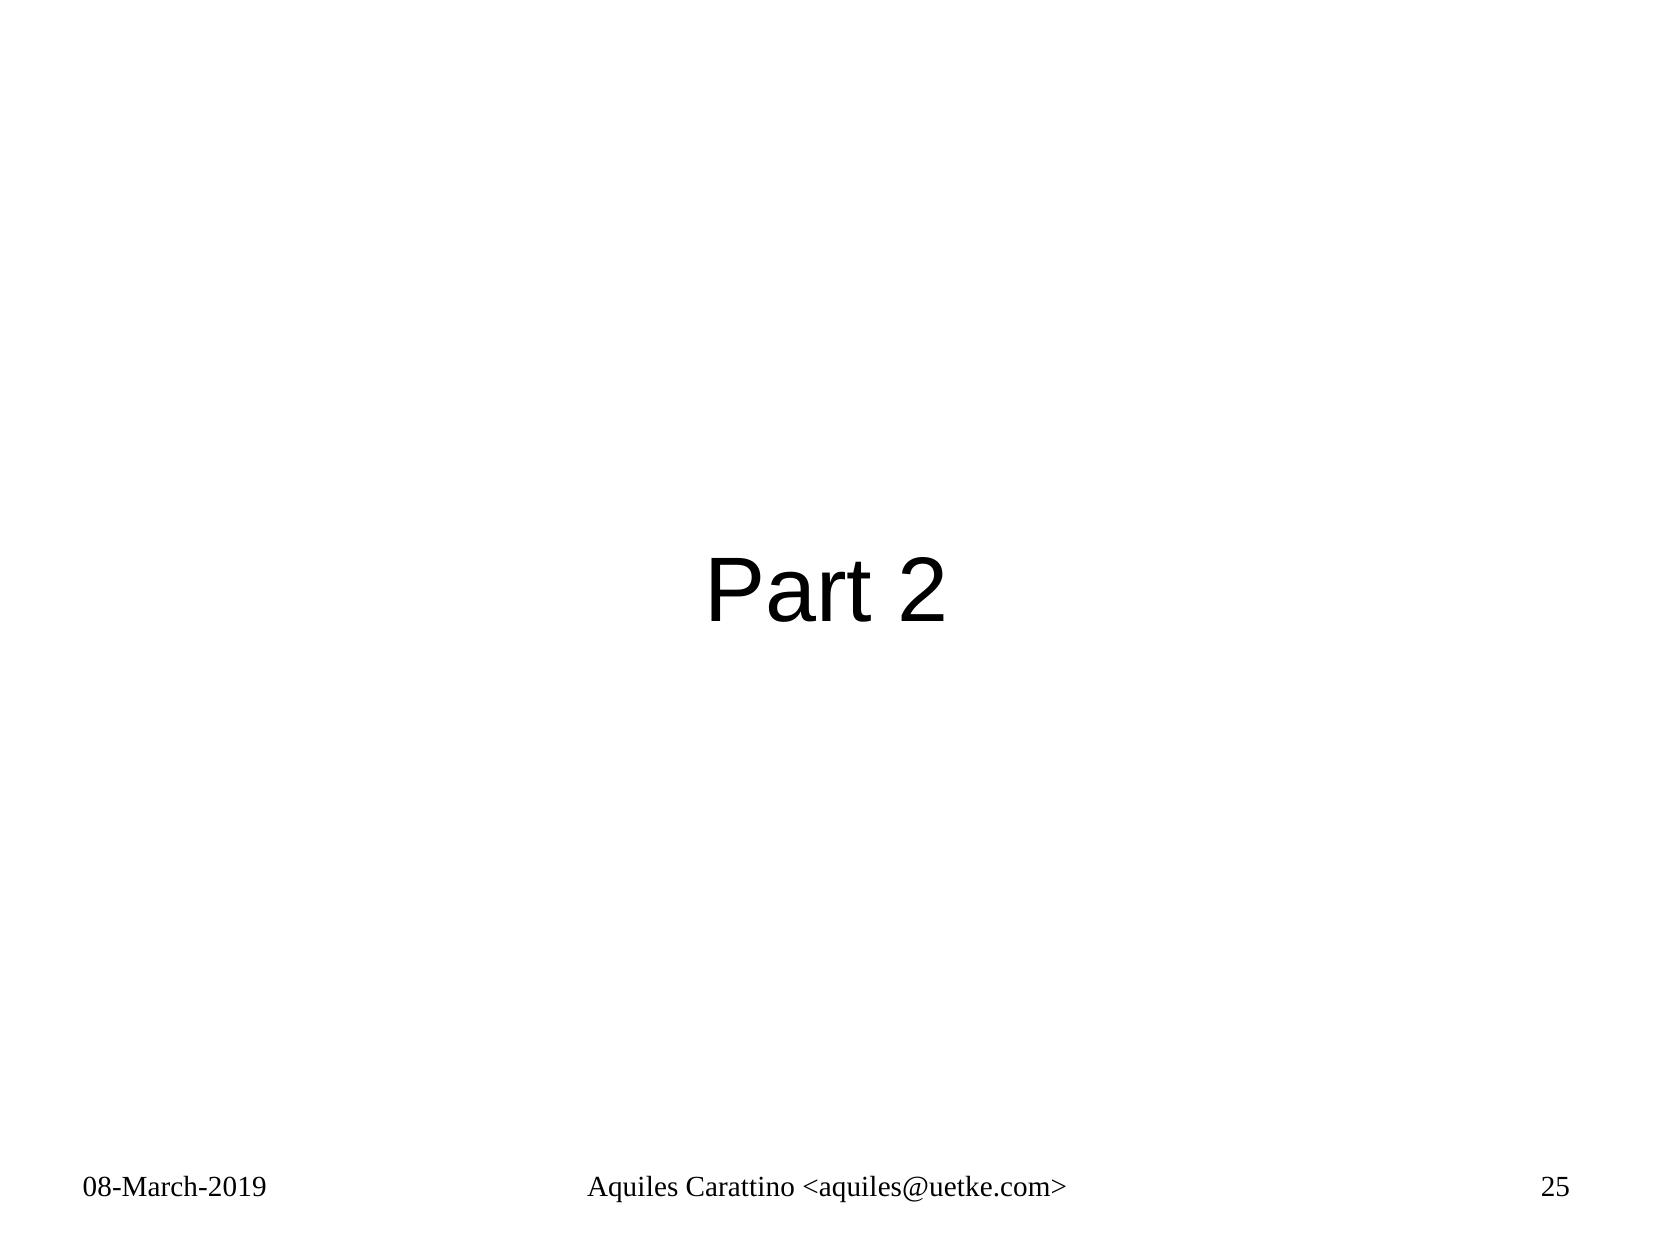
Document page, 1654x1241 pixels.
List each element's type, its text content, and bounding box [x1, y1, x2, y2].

title Part 2 [82, 486, 1571, 694]
